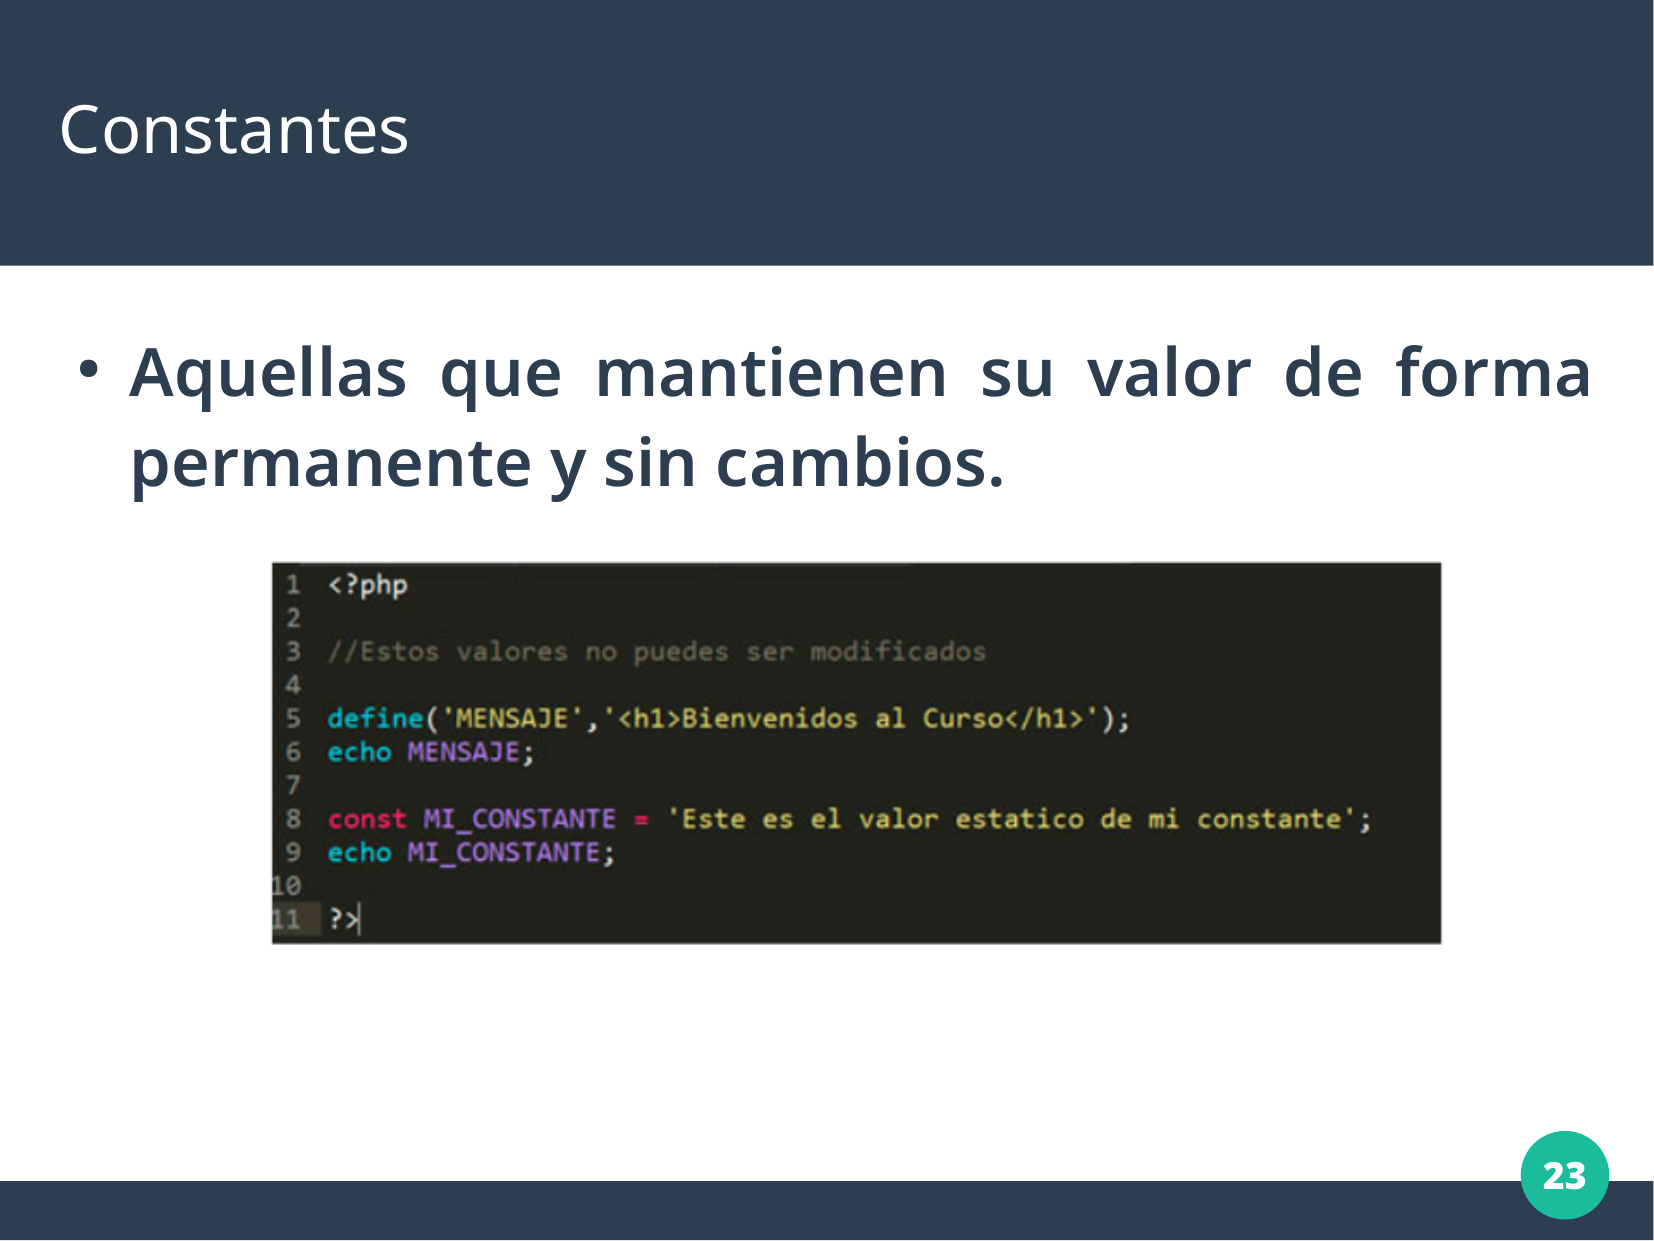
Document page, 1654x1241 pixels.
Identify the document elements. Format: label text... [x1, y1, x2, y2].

title Constantes [59, 49, 1595, 207]
list Aquellas que mantienen su valor de forma permanente y sin cambios. [59, 324, 1595, 1152]
picture [259, 555, 1450, 957]
